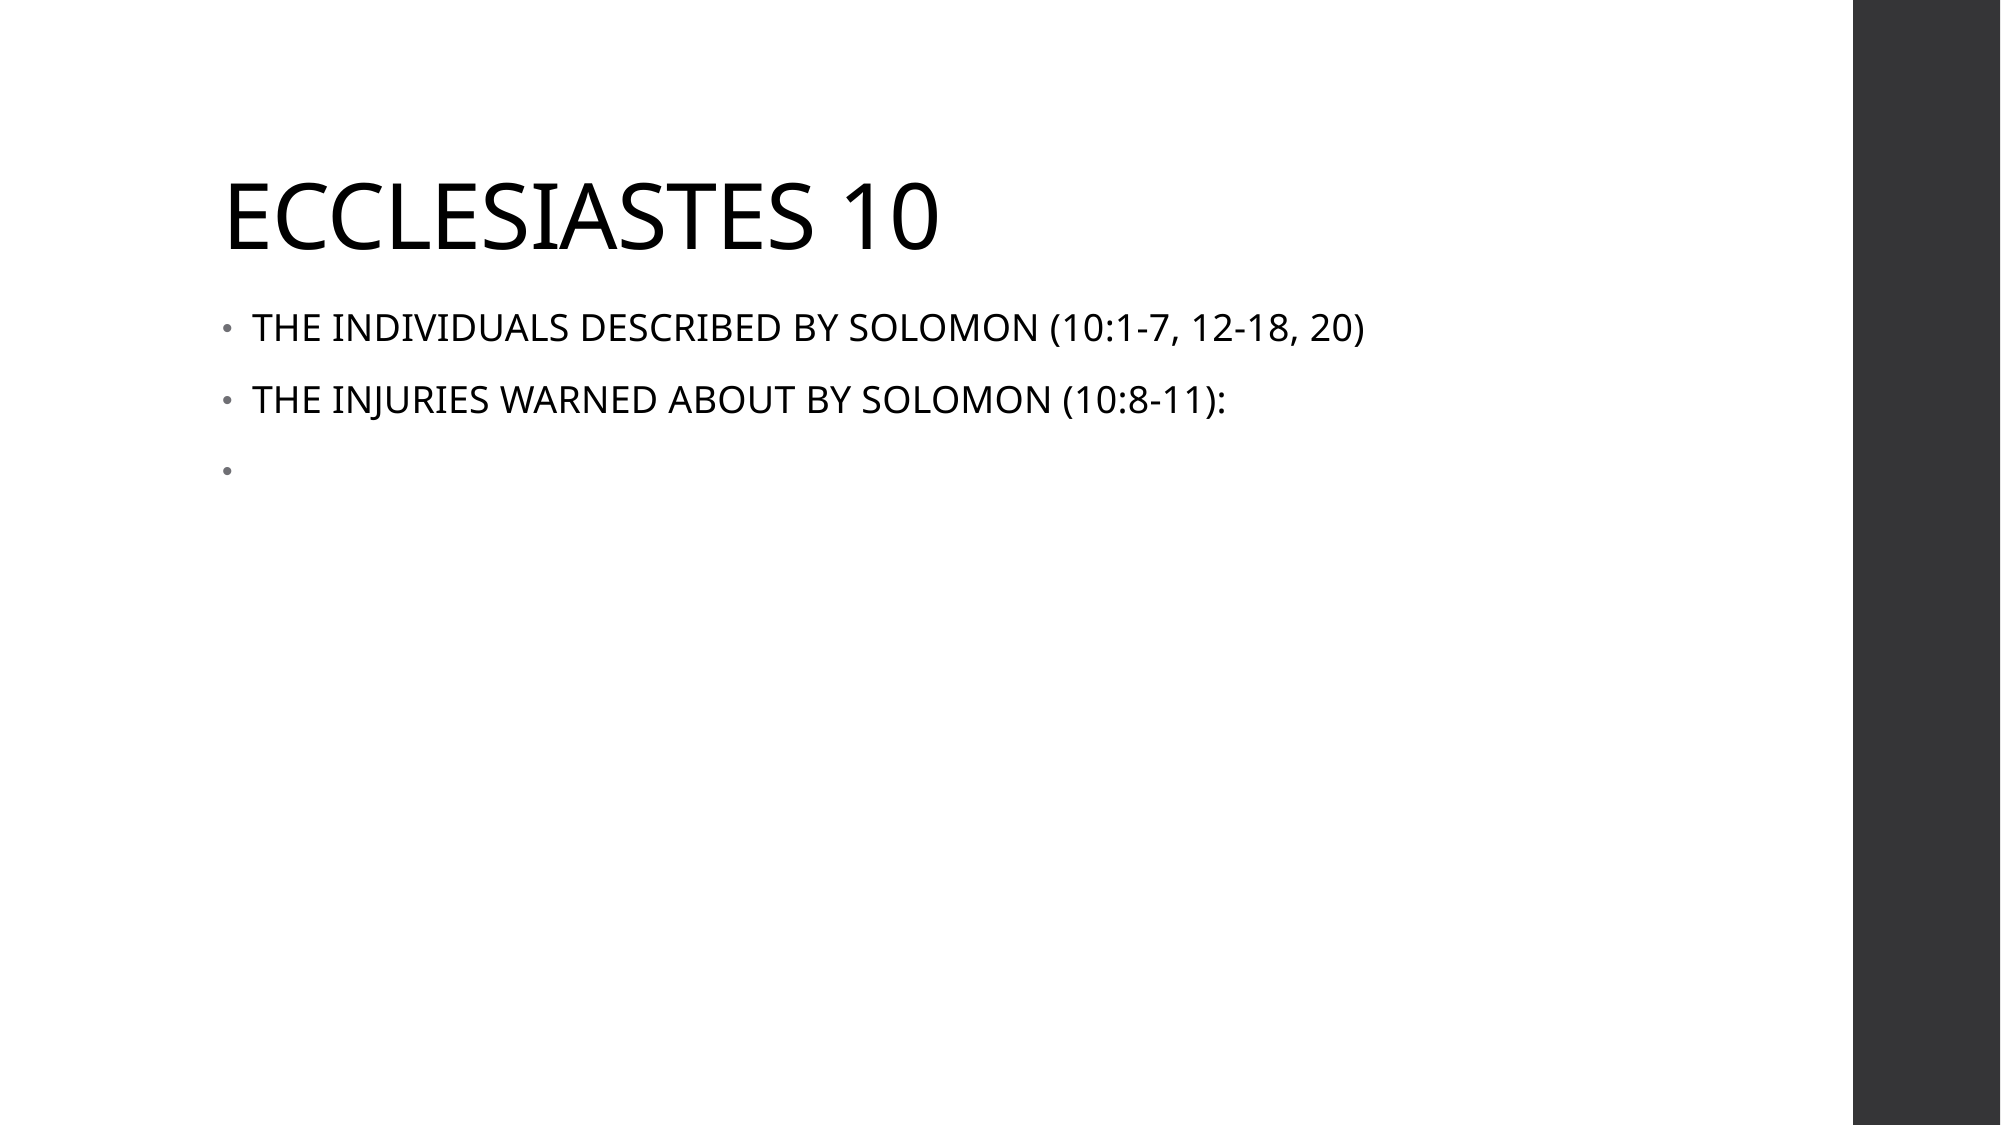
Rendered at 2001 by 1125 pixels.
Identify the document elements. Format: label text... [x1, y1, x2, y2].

list THE INDIVIDUALS DESCRIBED BY SOLOMON (10:1-7, 12-18, 20) THE INJURIES WARNED ABOUT BY SOLOMON (10:8-11): [206, 299, 1617, 1014]
title ECCLESIASTES 10 [206, 60, 1797, 278]
